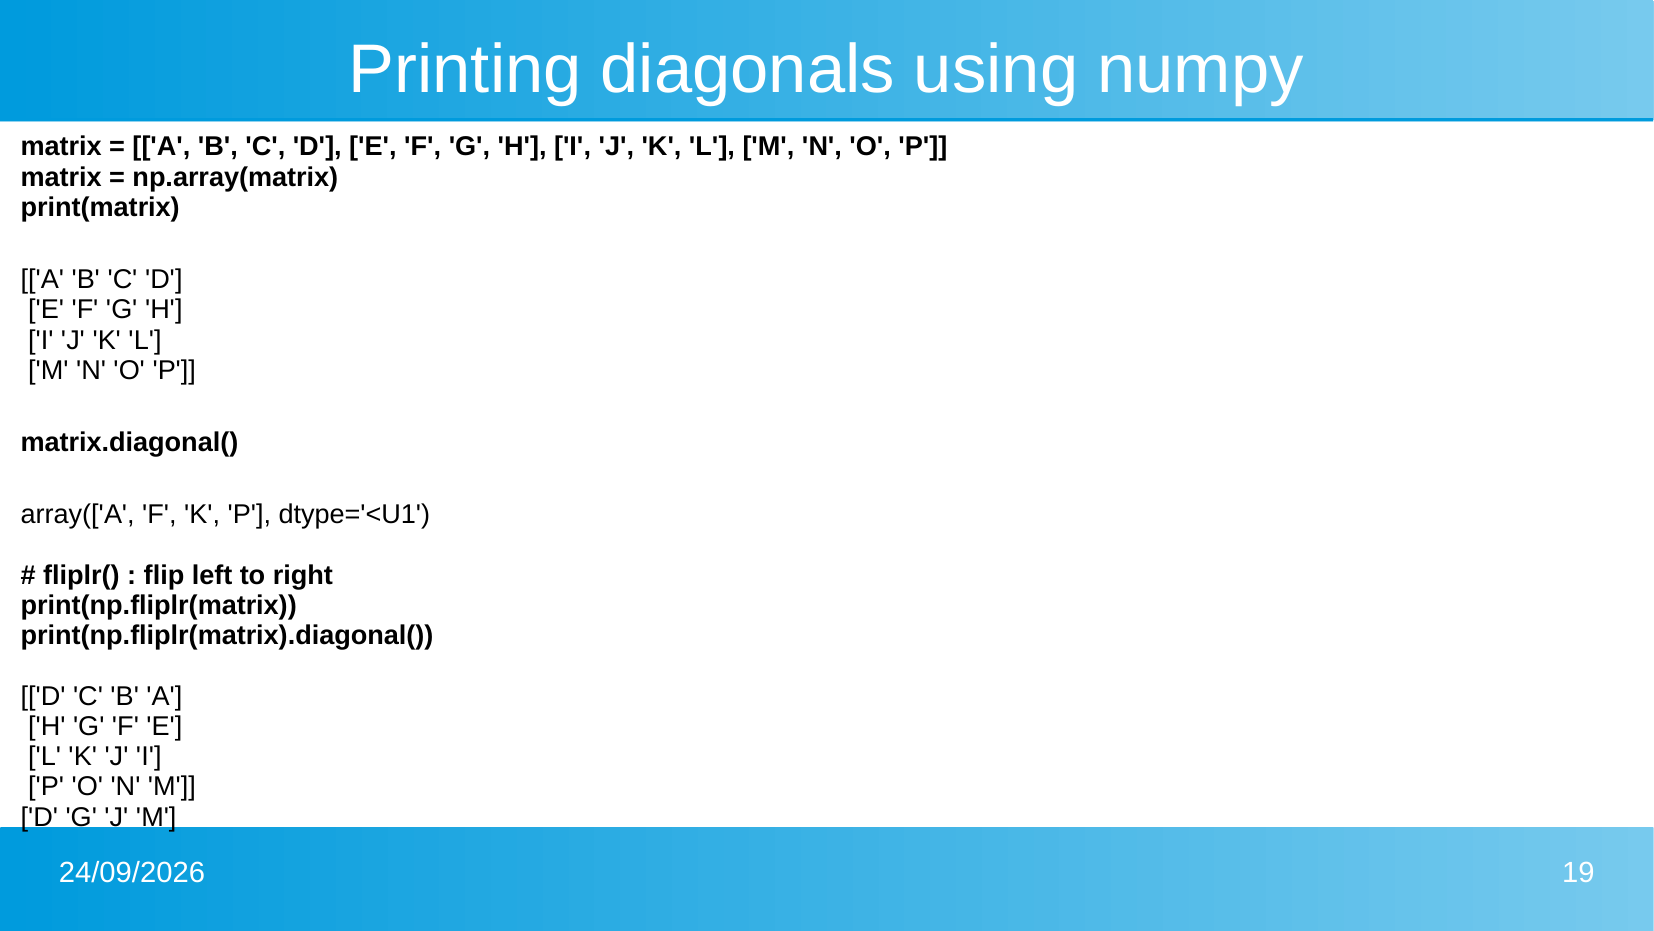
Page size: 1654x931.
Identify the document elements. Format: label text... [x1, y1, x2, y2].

text_box matrix = [['A', 'B', 'C', 'D'], ['E', 'F', 'G', 'H'], ['I', 'J', 'K', 'L'], ['M', 'N', 'O', 'P']] matrix = np.array(matrix) print(matrix) [['A' 'B' 'C' 'D'] ['E' 'F' 'G' 'H'] ['I' 'J' 'K' 'L'] ['M' 'N' 'O' 'P']] matrix.diagonal() array(['A', 'F', 'K', 'P'], dtype='<U1') # fliplr() : flip left to right print(np.fliplr(matrix)) print(np.fliplr(matrix).diagonal()) [['D' 'C' 'B' 'A'] ['H' 'G' 'F' 'E'] ['L' 'K' 'J' 'I'] ['P' 'O' 'N' 'M']] ['D' 'G' 'J' 'M'] ​ [5, 124, 1571, 931]
title Printing diagonals using numpy [59, 29, 1595, 108]
